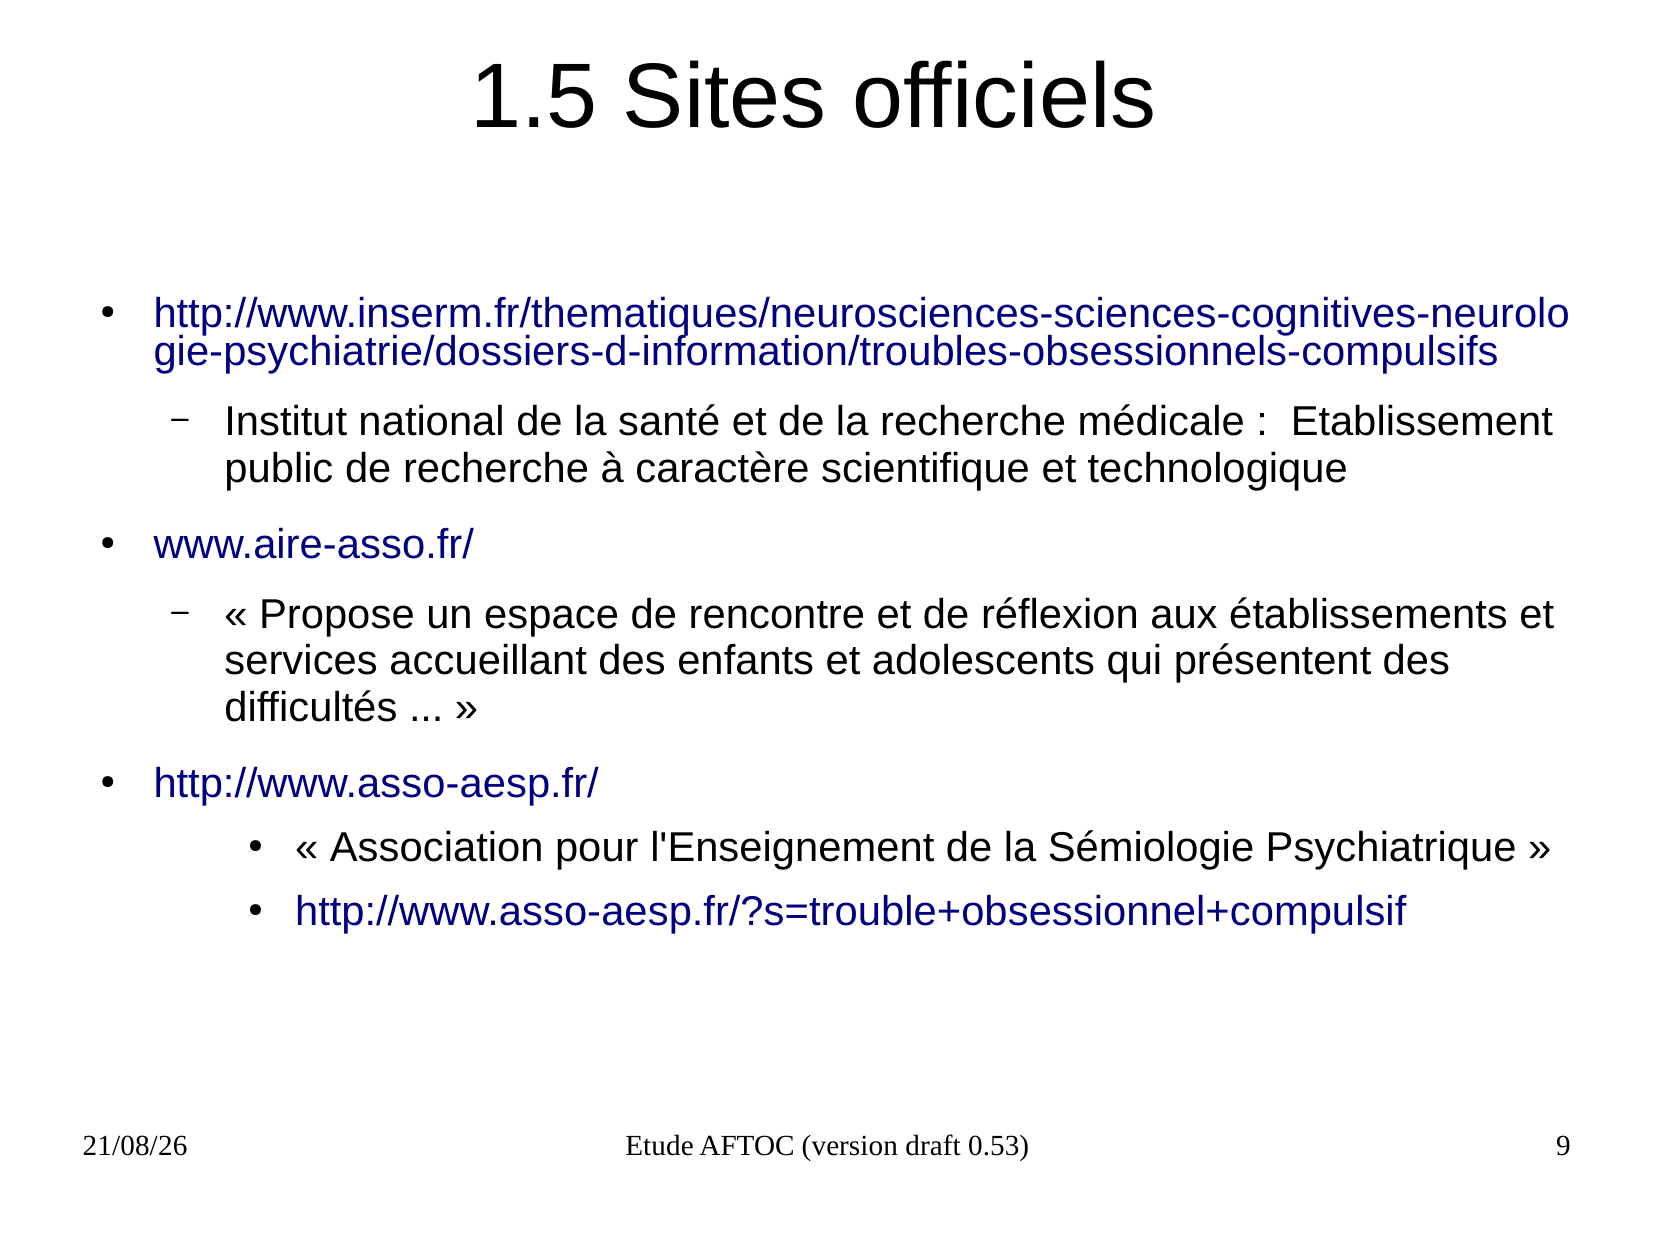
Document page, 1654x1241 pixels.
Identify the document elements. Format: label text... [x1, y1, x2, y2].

title 1.5 Sites officiels [82, 44, 1571, 147]
list http://www.inserm.fr/thematiques/neurosciences-sciences-cognitives-neurologie-psychiatrie/dossiers-d-information/troubles-obsessionnels-compulsifs Institut national de la santé et de la recherche médicale : Etablissement public de recherche à caractère scientifique et technologique www.aire-asso.fr/ « Propose un espace de rencontre et de réflexion aux établissements et services accueillant des enfants et adolescents qui présentent des difficultés ... » http://www.asso-aesp.fr/ « Association pour l'Enseignement de la Sémiologie Psychiatrique » http://www.asso-aesp.fr/?s=trouble+obsessionnel+compulsif [82, 290, 1571, 1010]
